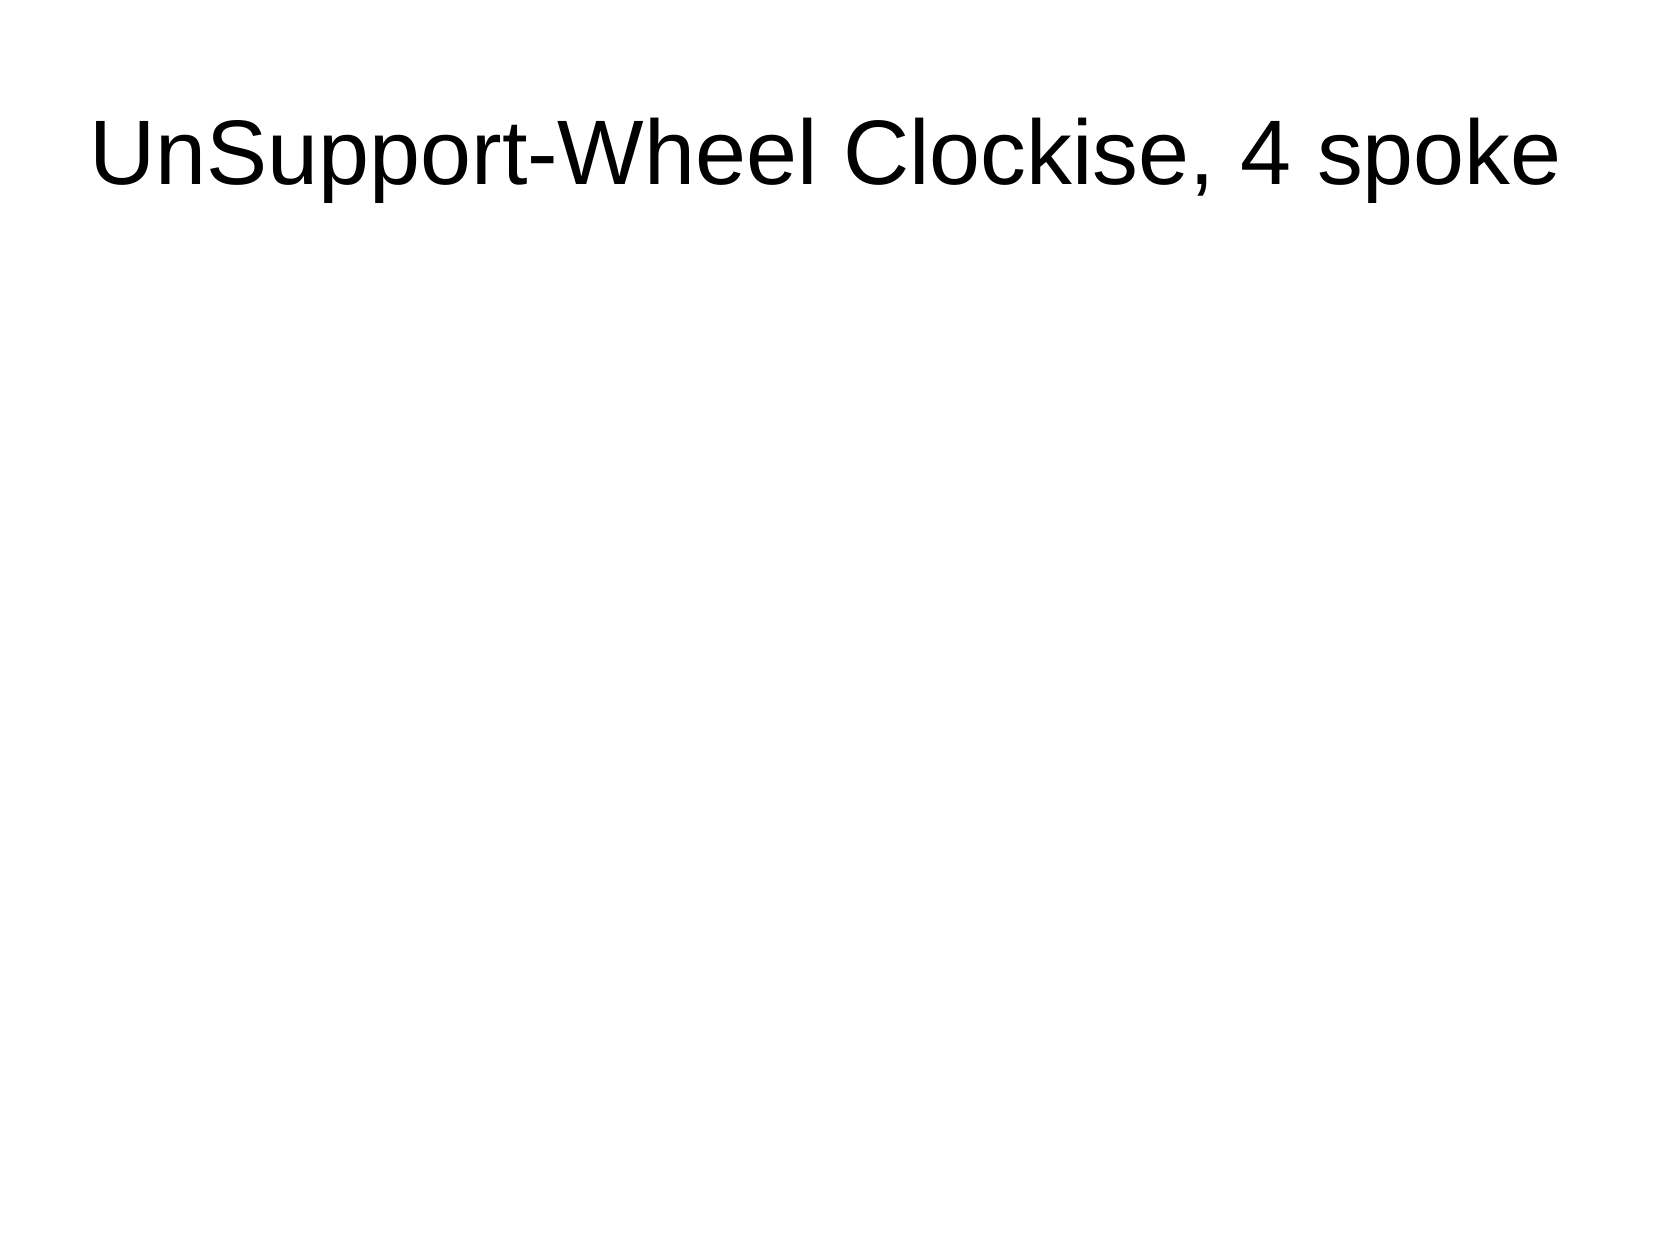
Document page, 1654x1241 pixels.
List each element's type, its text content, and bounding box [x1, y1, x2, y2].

title UnSupport-Wheel Clockise, 4 spoke [82, 56, 1571, 250]
